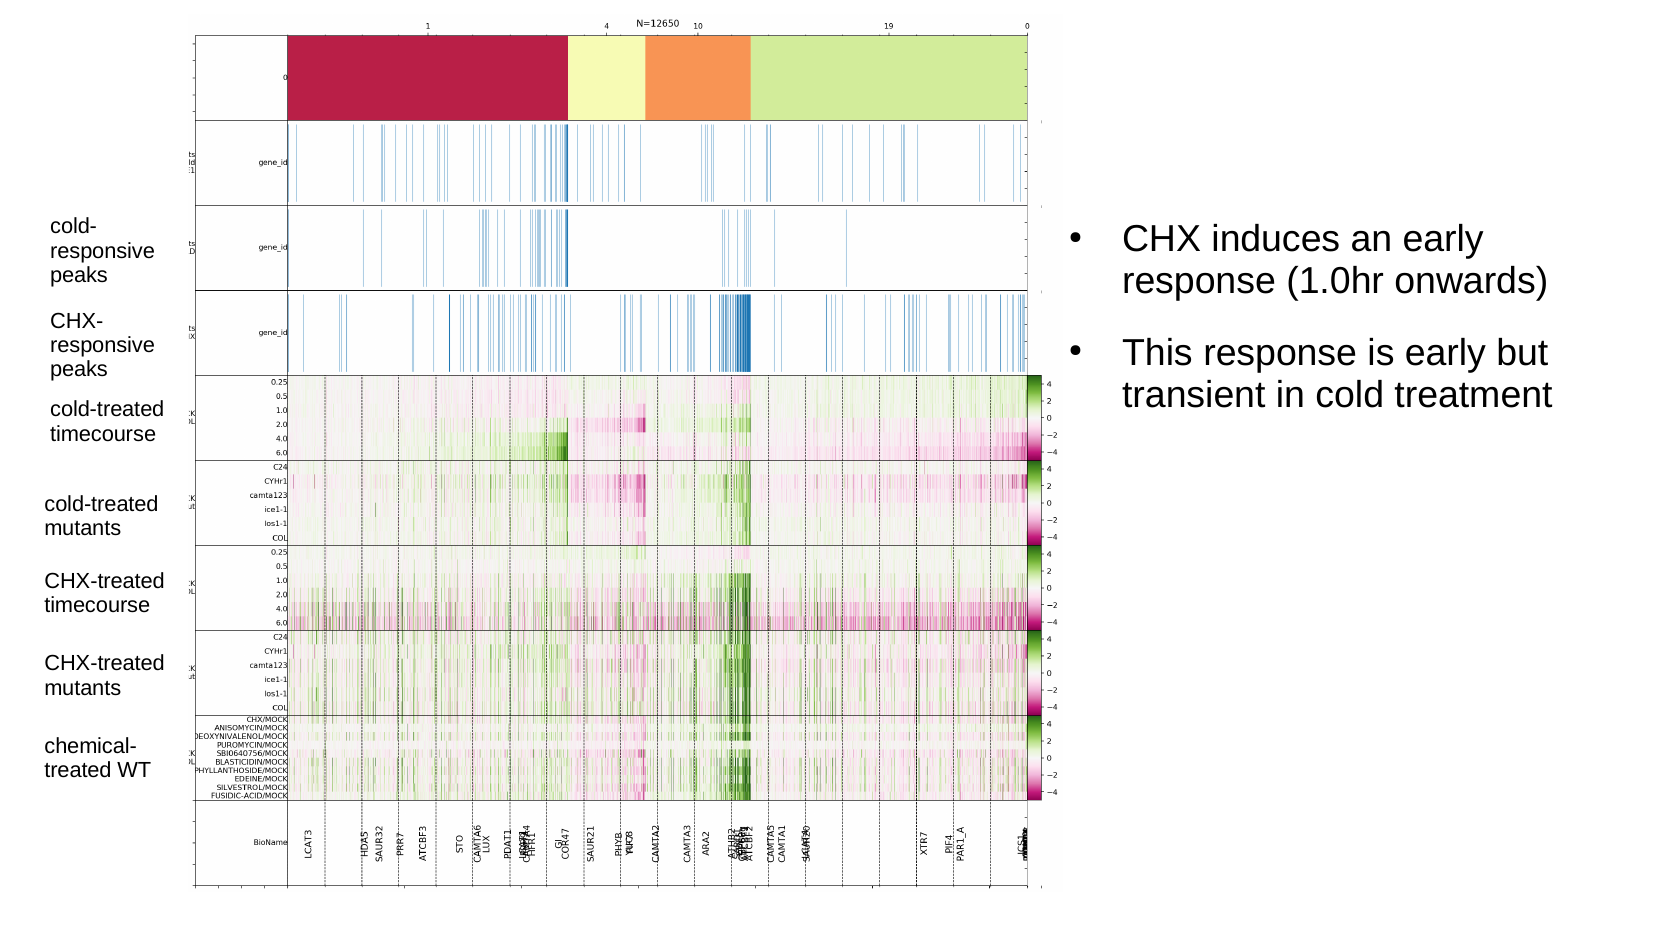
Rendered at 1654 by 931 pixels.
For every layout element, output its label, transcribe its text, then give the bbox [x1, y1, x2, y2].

text_box cold-treated timecourse [35, 389, 188, 484]
text_box CHX-treated mutants [29, 643, 188, 726]
text_box cold-responsive peaks [35, 206, 178, 302]
list CHX induces an early response (1.0hr onwards) This response is early but transient in cold treatment [1063, 217, 1571, 758]
text_box cold-treated mutants [29, 484, 188, 561]
text_box chemical-treated WT [29, 726, 188, 833]
text_box CHX-responsive peaks [35, 302, 178, 396]
text_box CHX-treated timecourse [29, 561, 188, 643]
picture [188, 14, 1063, 892]
